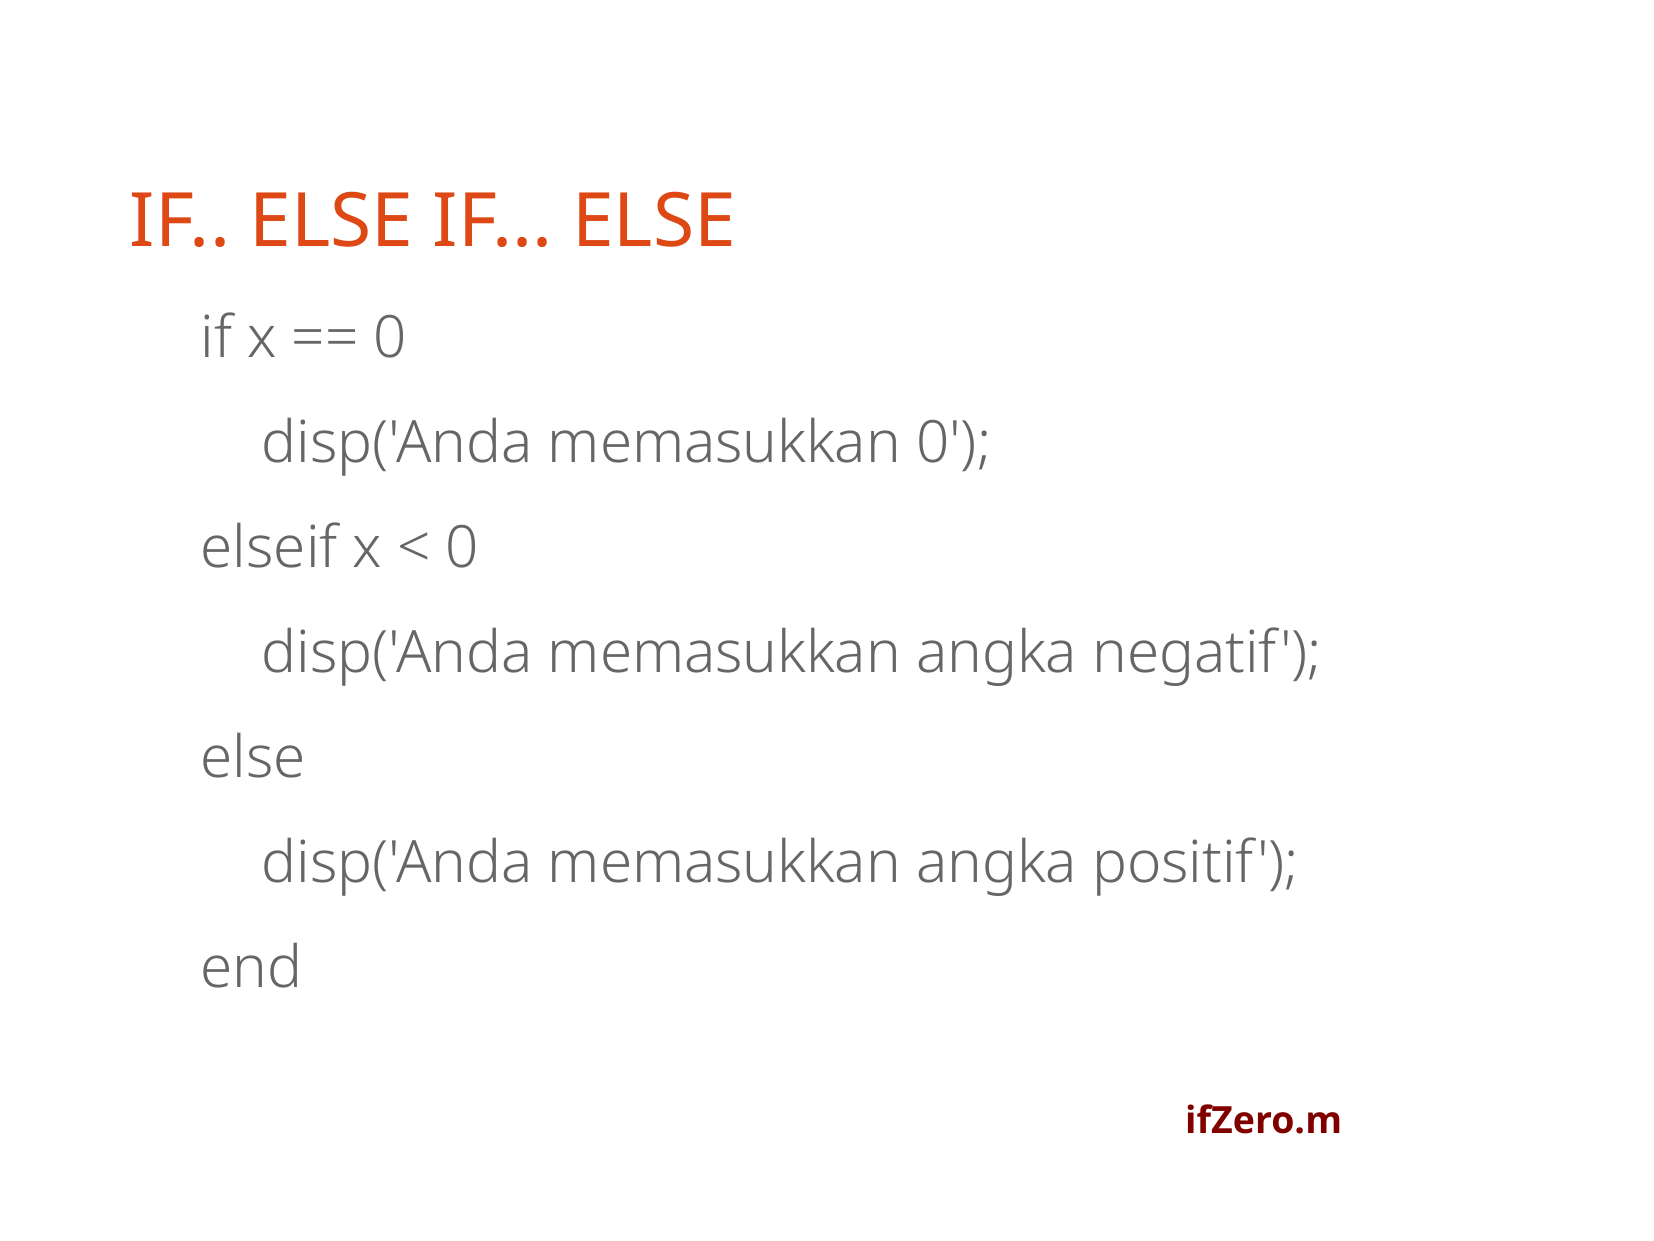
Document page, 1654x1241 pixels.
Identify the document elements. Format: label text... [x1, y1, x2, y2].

list if x == 0 disp('Anda memasukkan 0'); elseif x < 0 disp('Anda memasukkan angka negatif'); else disp('Anda memasukkan angka positif'); end [129, 295, 1518, 1010]
text_box ifZero.m [968, 1086, 1560, 1144]
title IF.. ELSE IF... ELSE [129, 153, 1518, 281]
